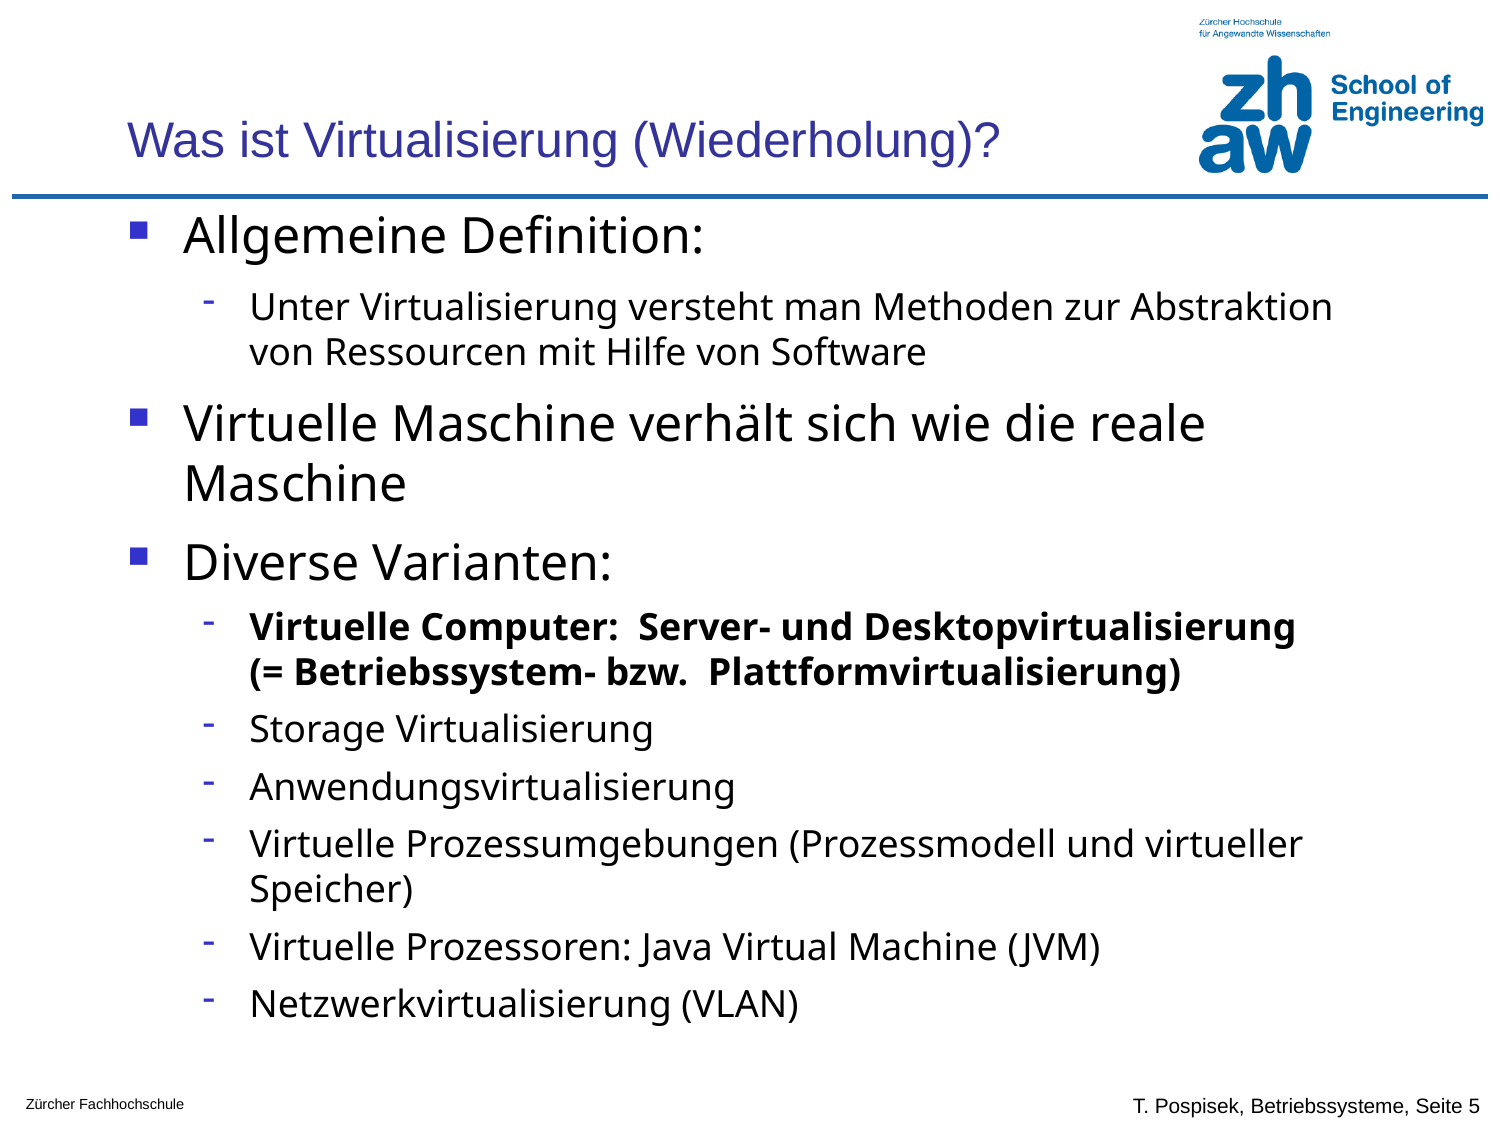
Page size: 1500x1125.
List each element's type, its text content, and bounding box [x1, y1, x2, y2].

list Allgemeine Definition: Unter Virtualisierung versteht man Methoden zur Abstraktion von Ressourcen mit Hilfe von Software Virtuelle Maschine verhält sich wie die reale Maschine Diverse Varianten: Virtuelle Computer: Server- und Desktopvirtualisierung (= Betriebssystem- bzw. Plattformvirtualisierung) Storage Virtualisierung Anwendungsvirtualisierung Virtuelle Prozessumgebungen (Prozessmodell und virtueller Speicher) Virtuelle Prozessoren: Java Virtual Machine (JVM) Netzwerkvirtualisierung (VLAN) [112, 196, 1376, 1007]
picture [1199, 19, 1483, 173]
title Was ist Virtualisierung (Wiederholung)? [112, 50, 1391, 175]
